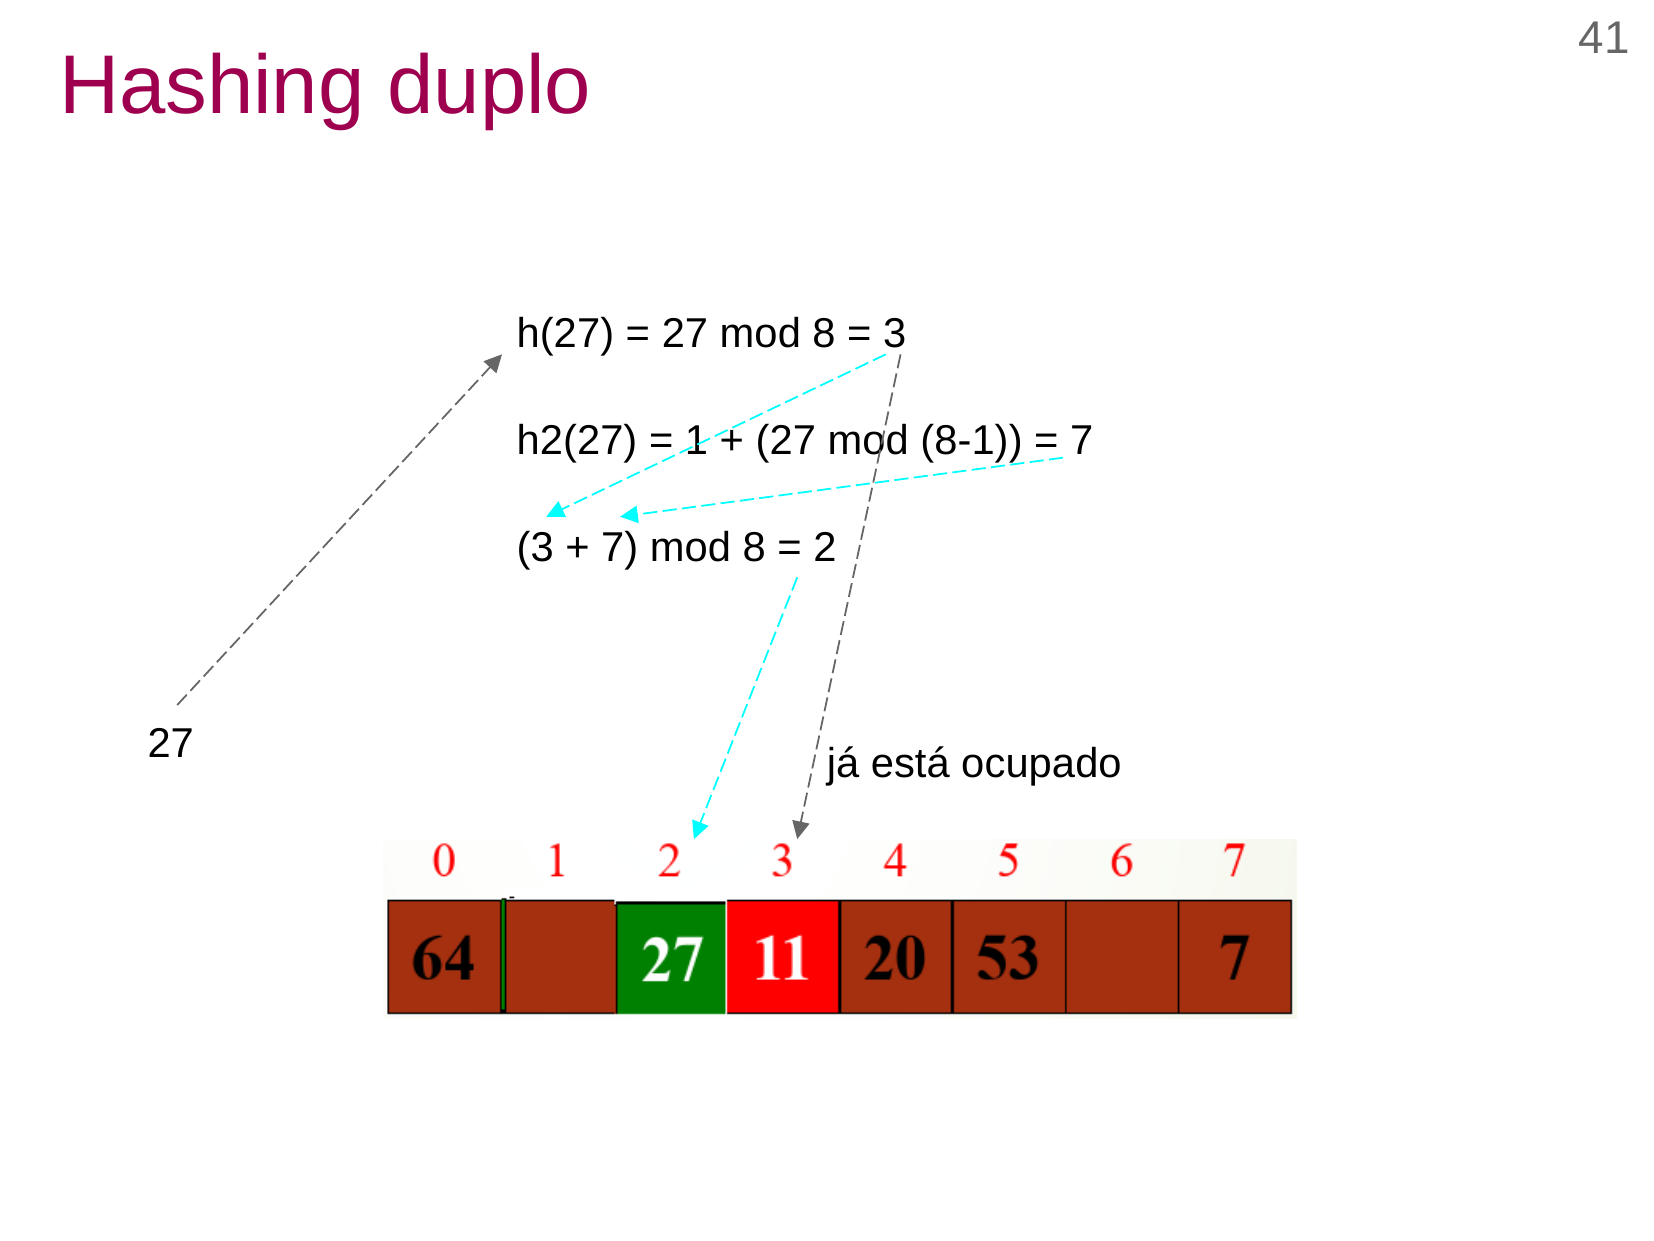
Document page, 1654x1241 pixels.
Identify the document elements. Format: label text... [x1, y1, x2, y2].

text_box 27 [132, 705, 222, 783]
text_box h(27) = 27 mod 8 = 3 h2(27) = 1 + (27 mod (8-1)) = 7 (3 + 7) mod 8 = 2 [501, 295, 1109, 578]
picture [383, 839, 1297, 1019]
text_box já está ocupado [812, 725, 1241, 840]
title Hashing duplo [59, 29, 1595, 148]
